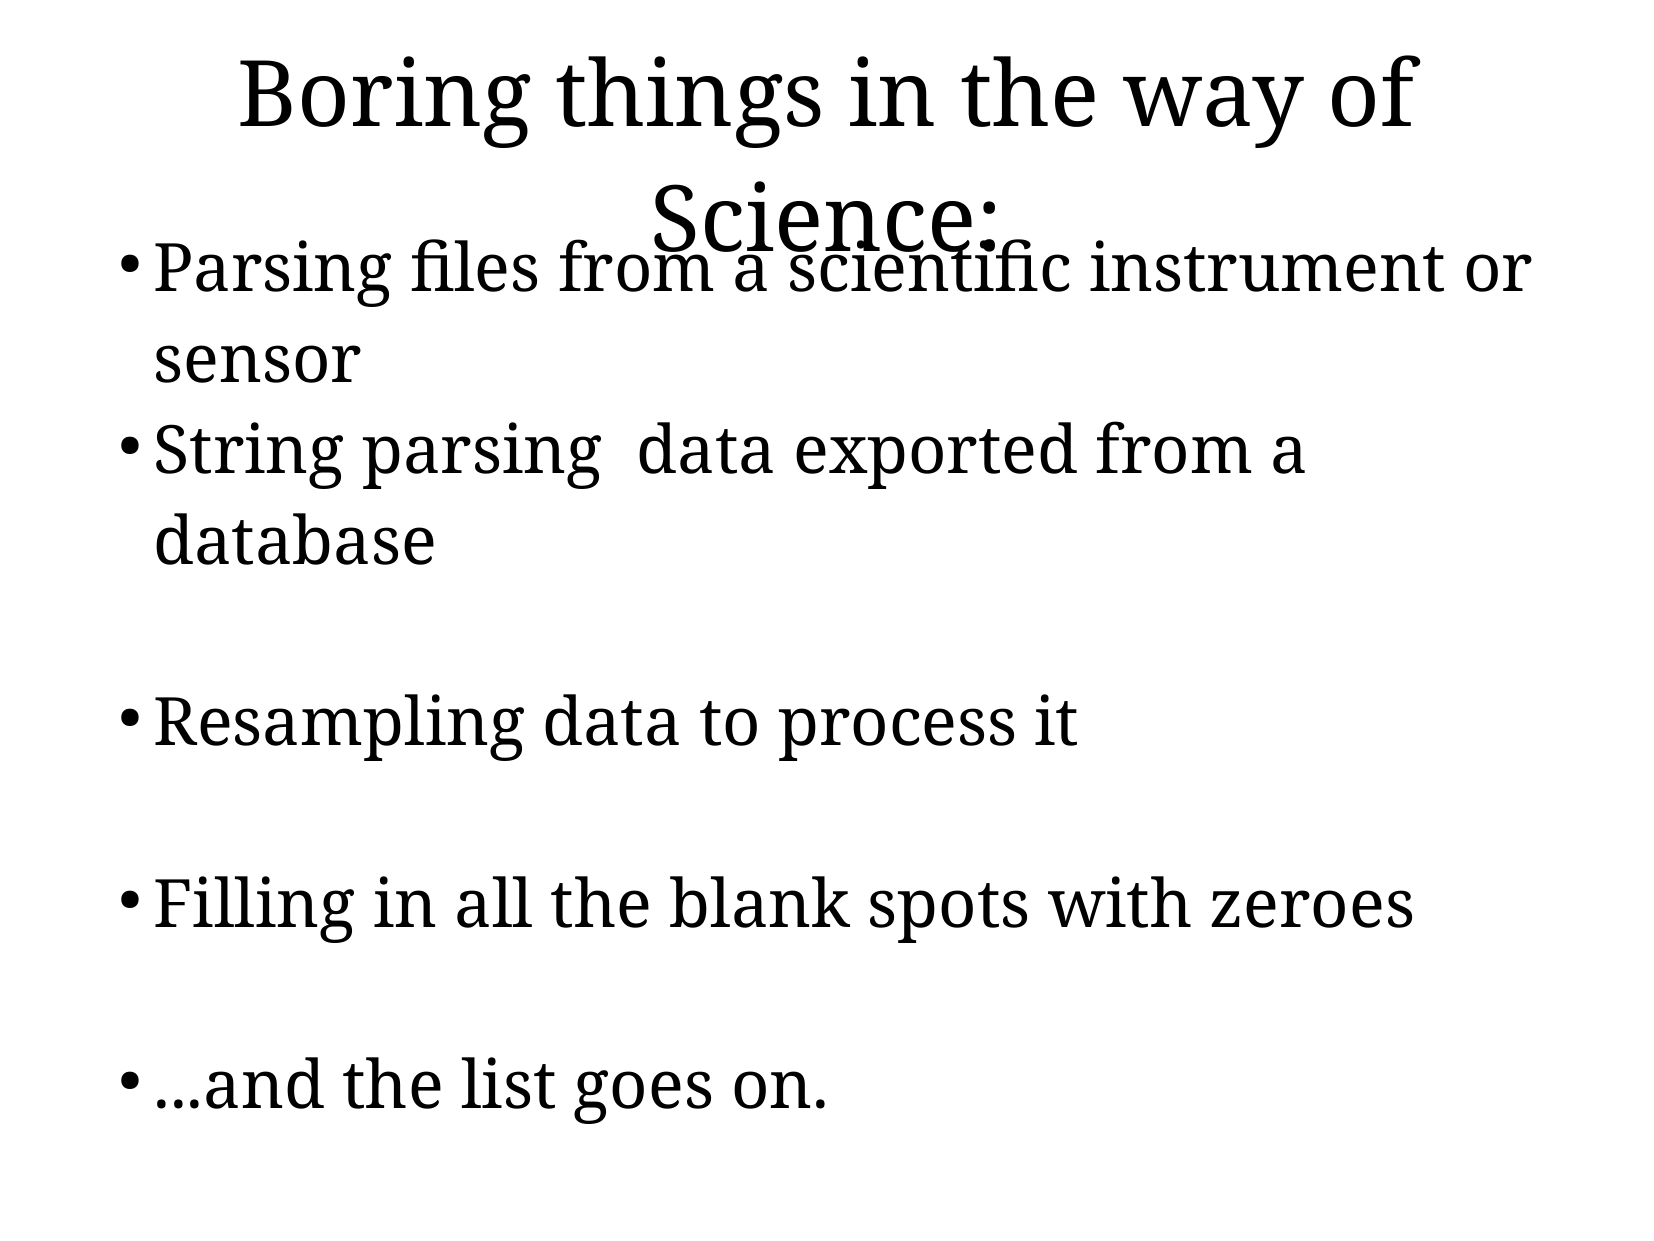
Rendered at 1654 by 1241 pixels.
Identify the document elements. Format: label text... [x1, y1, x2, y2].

subtitle Parsing files from a scientific instrument or sensor String parsing data exported from a database Resampling data to process it Filling in all the blank spots with zeroes ...and the list goes on. [82, 240, 1571, 1109]
title Boring things in the way of Science: [82, 49, 1571, 240]
